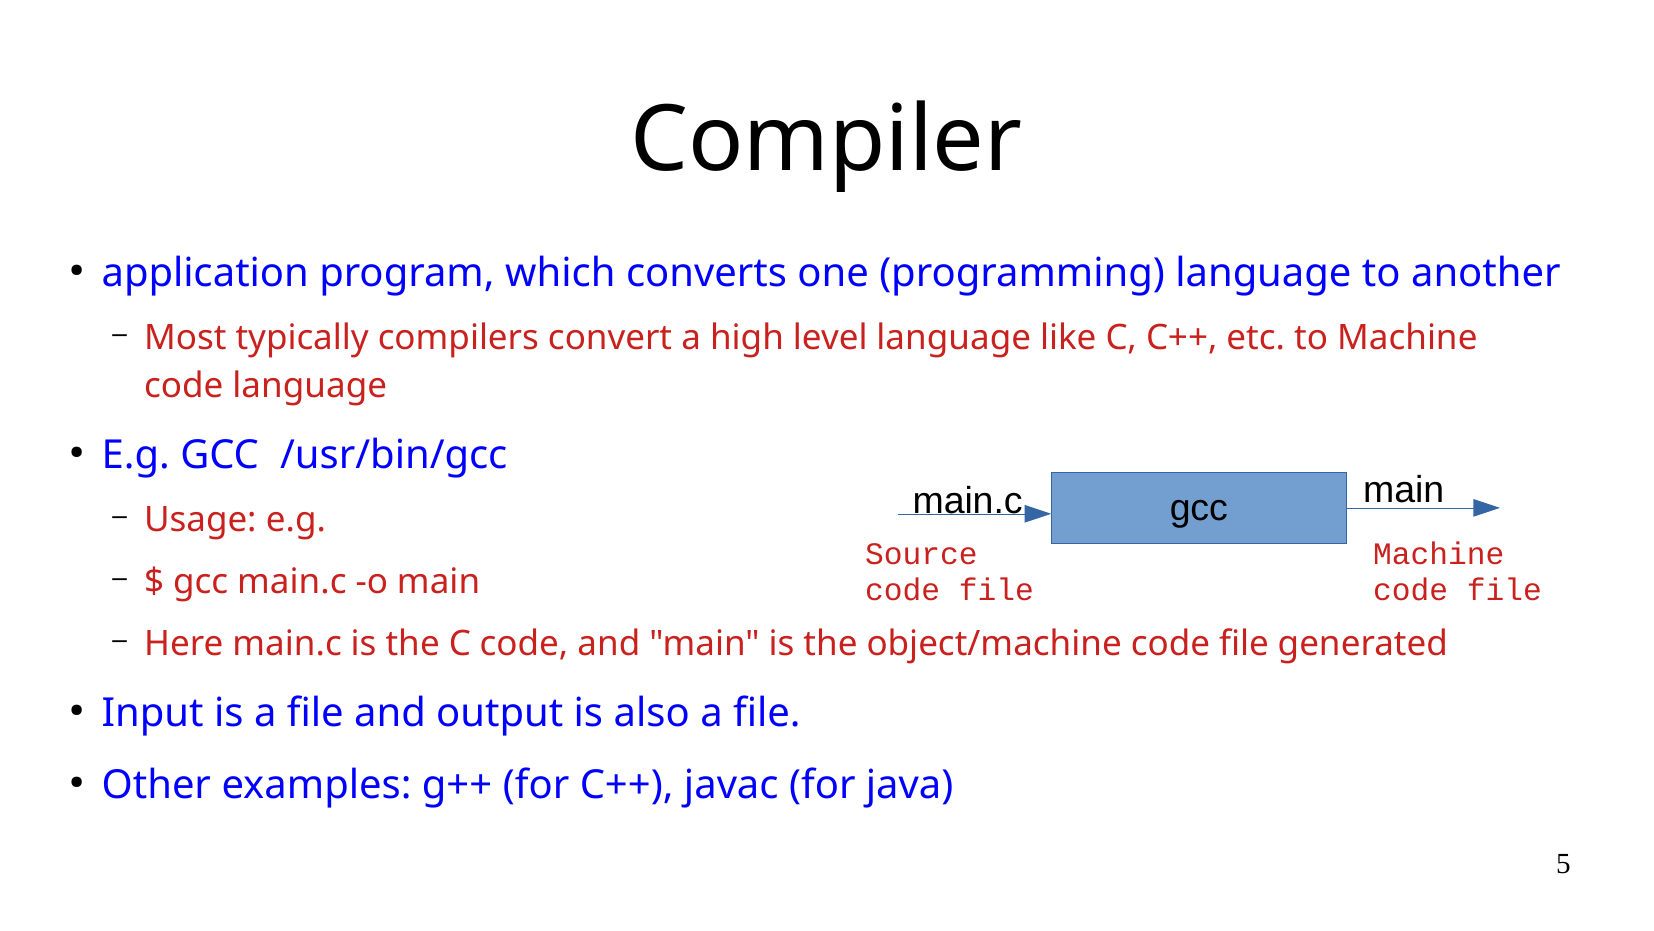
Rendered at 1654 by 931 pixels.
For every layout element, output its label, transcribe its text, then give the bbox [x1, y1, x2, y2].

title Compiler [59, 68, 1595, 202]
text_box Machine code file [1358, 531, 1560, 618]
text_box main [1348, 460, 1489, 518]
text_box gcc [1051, 472, 1347, 544]
text_box Source code file [850, 531, 1052, 618]
text_box main.c [897, 472, 1038, 530]
list application program, which converts one (programming) language to another Most typically compilers convert a high level language like C, C++, etc. to Machine code language E.g. GCC /usr/bin/gcc Usage: e.g. $ gcc main.c -o main Here main.c is the C code, and "main" is the object/machine code file generated Input is a file and output is also a file. Other examples: g++ (for C++), javac (for java) [59, 243, 1565, 820]
